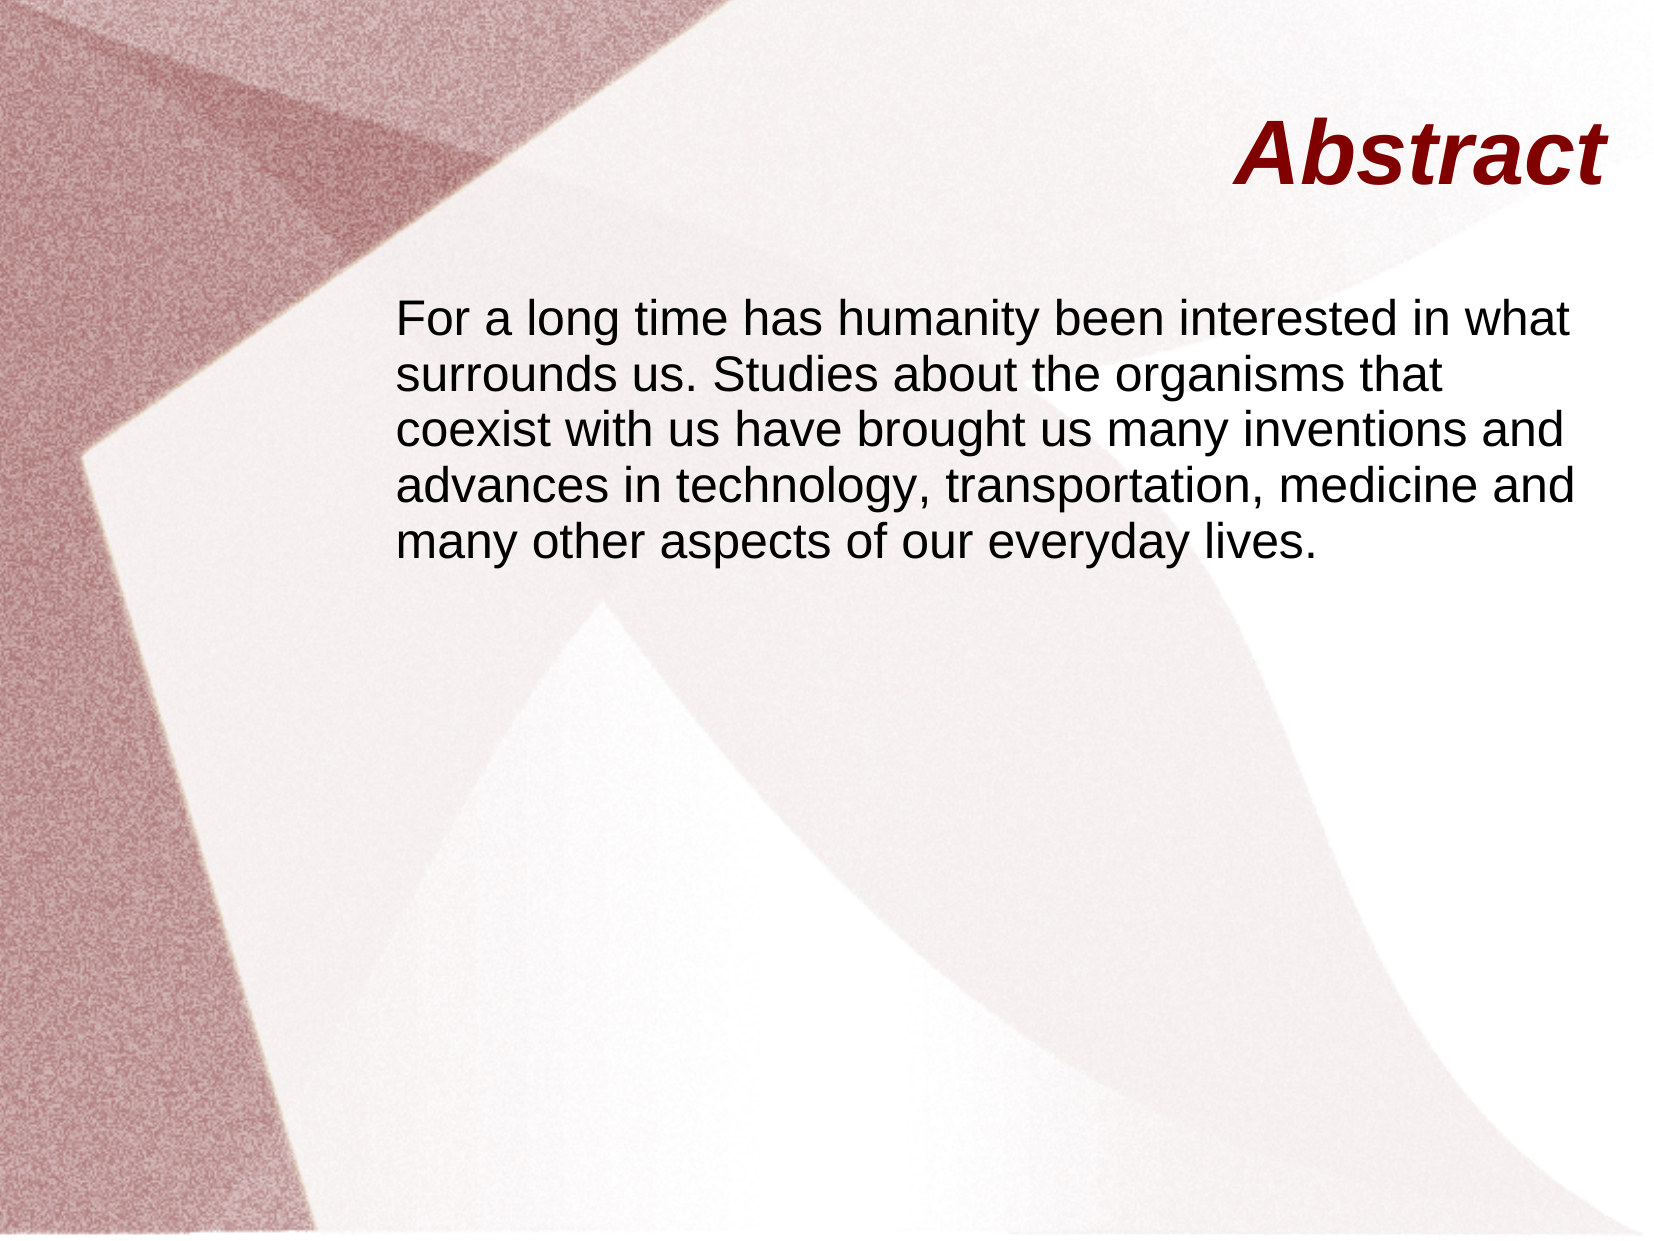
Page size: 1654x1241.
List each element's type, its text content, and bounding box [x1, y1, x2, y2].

list For a long time has humanity been interested in what surrounds us. Studies about the organisms that coexist with us have brought us many inventions and advances in technology, transportation, medicine and many other aspects of our everyday lives. [324, 290, 1601, 1241]
picture [0, 0, 1654, 1241]
title Abstract [596, 49, 1607, 257]
